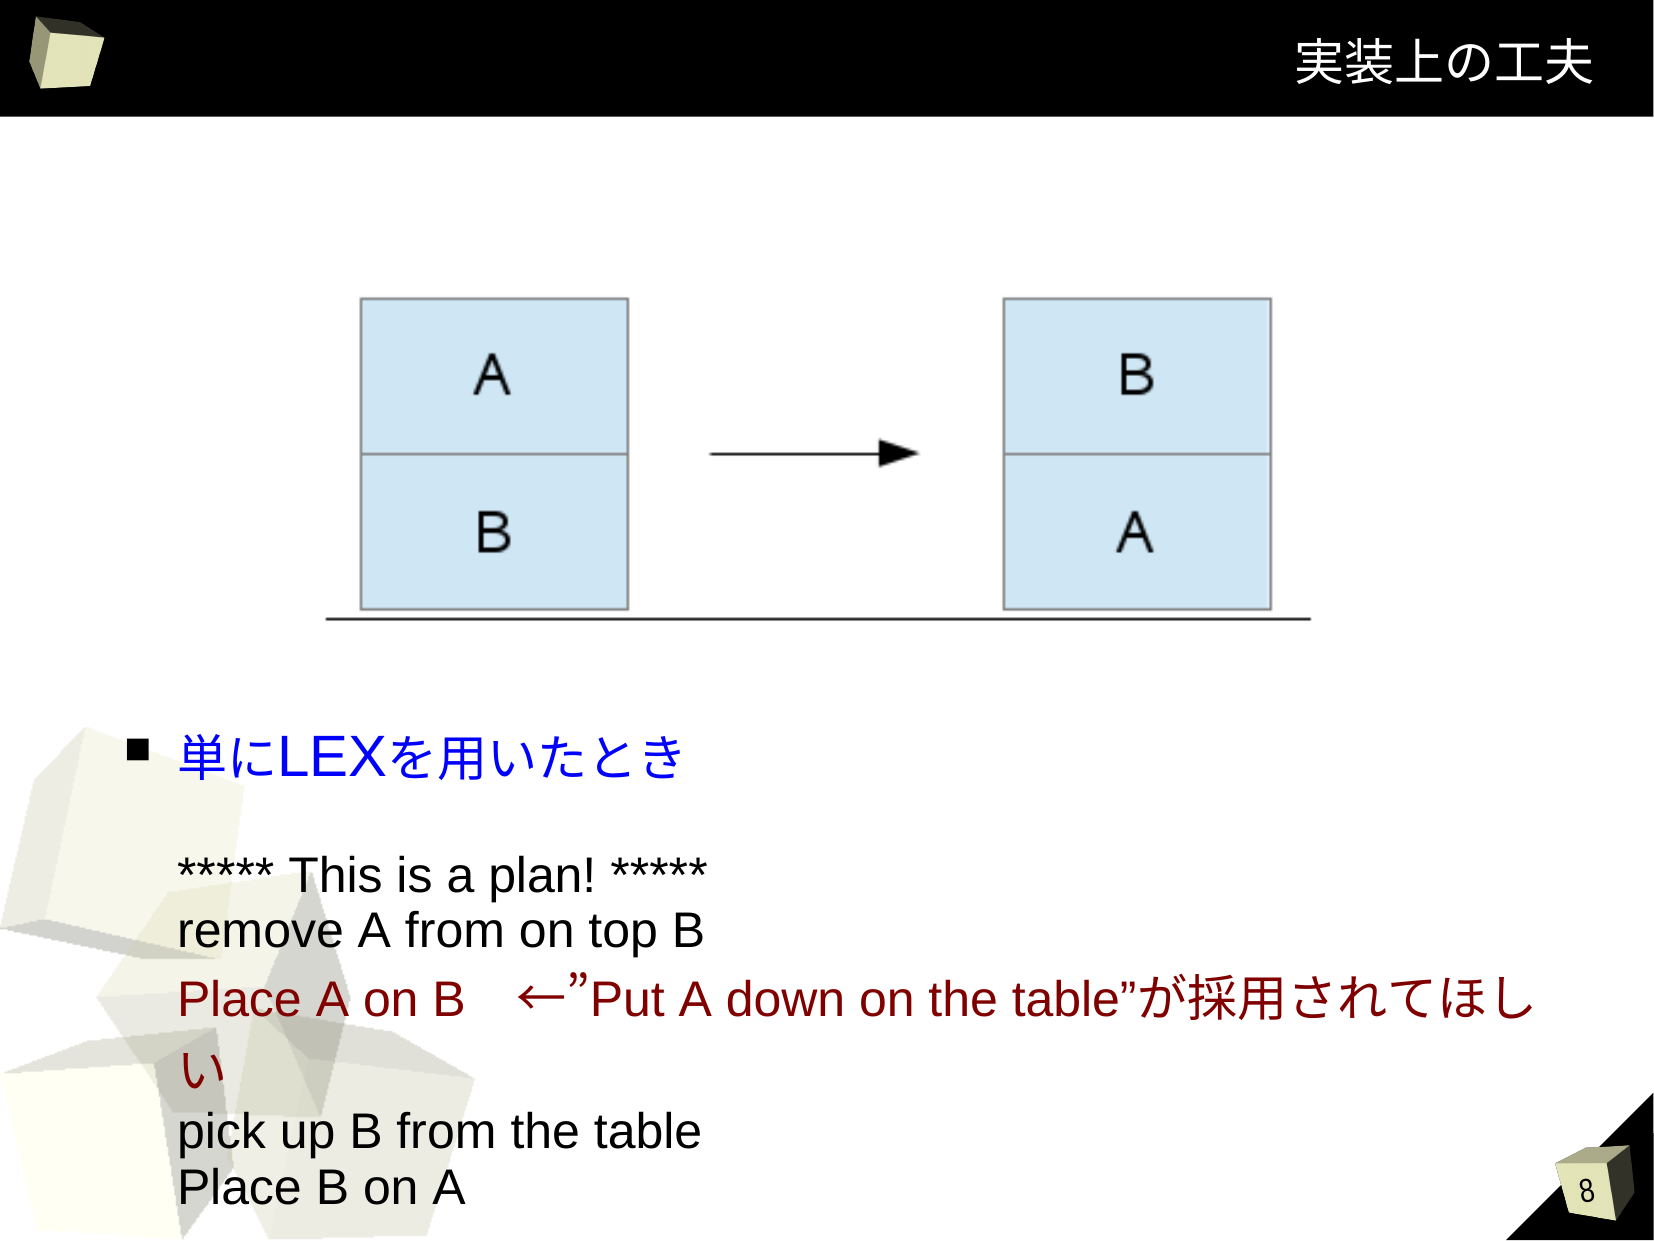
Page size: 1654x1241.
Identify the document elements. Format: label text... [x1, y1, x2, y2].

list 単にLEXを用いたとき ***** This is a plan! ***** remove A from on top B Place A on B ←”Put A down on the table”が採用されてほしい pick up B from the table Place B on A [106, 718, 1571, 1214]
picture [0, 726, 477, 1241]
title 実装上の工夫 [118, 0, 1595, 119]
picture [295, 177, 1360, 672]
